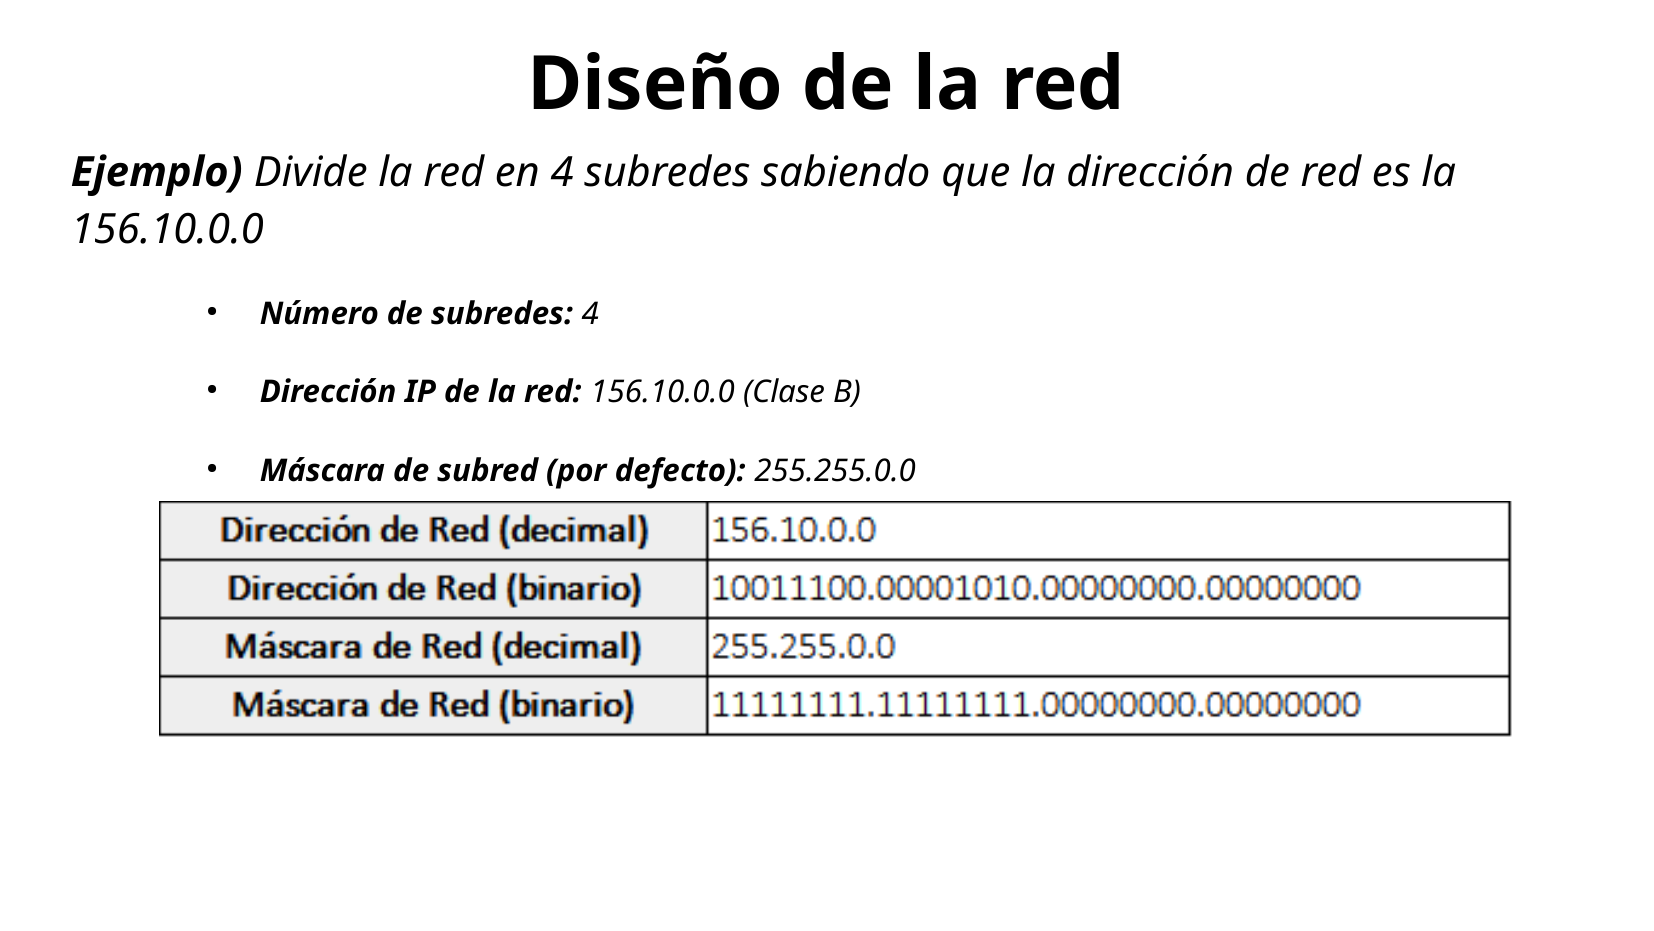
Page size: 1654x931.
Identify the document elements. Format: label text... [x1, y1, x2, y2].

title Diseño de la red [82, 25, 1571, 136]
list Ejemplo) Divide la red en 4 subredes sabiendo que la dirección de red es la 156.10.0.0 Número de subredes: 4 Dirección IP de la red: 156.10.0.0 (Clase B) Máscara de subred (por defecto): 255.255.0.0 Número de bits: 2 bits (4 subredes) [70, 141, 1583, 821]
picture [159, 501, 1514, 739]
